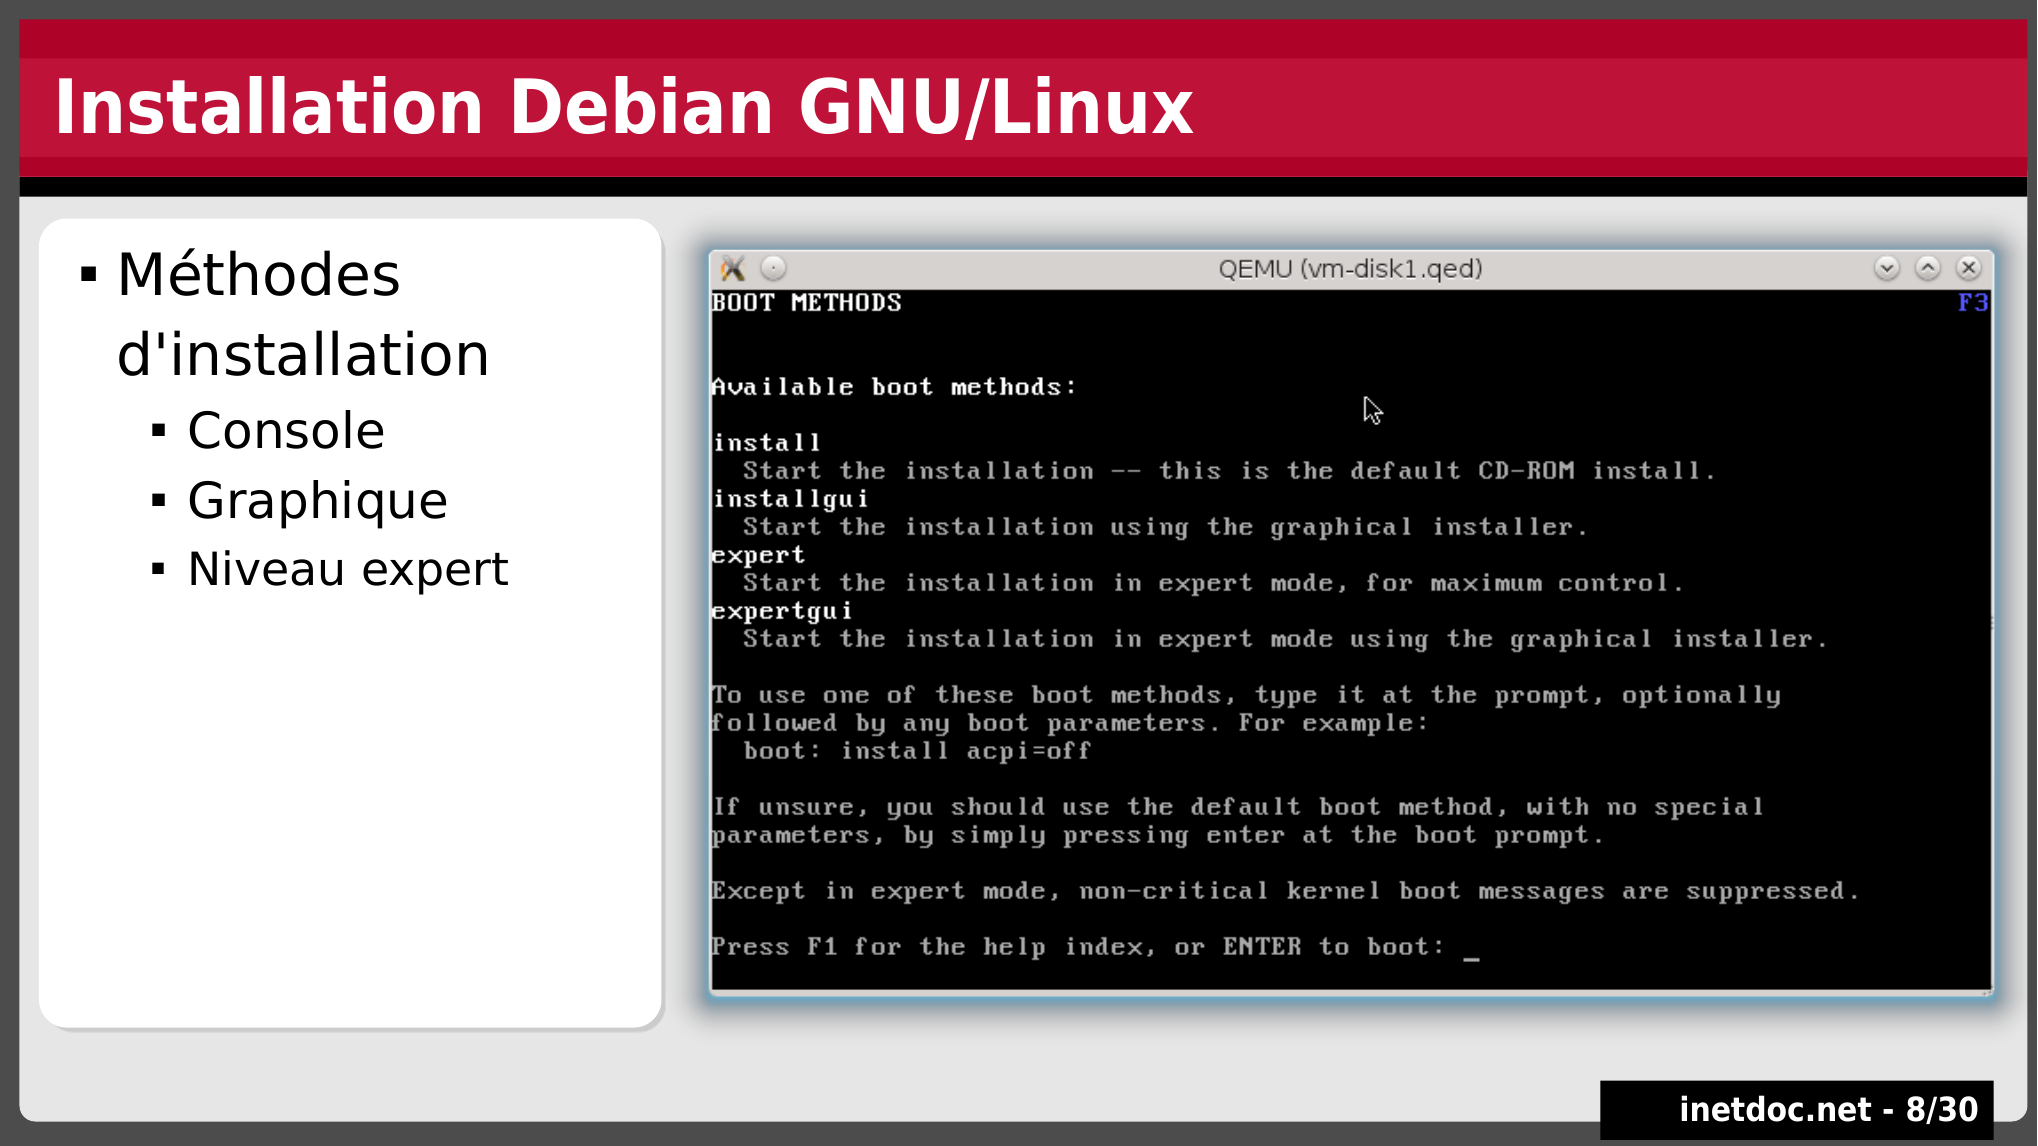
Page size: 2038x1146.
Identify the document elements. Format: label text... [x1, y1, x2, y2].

text_box [19, 19, 2028, 59]
picture [638, 180, 2038, 1067]
text_box [19, 157, 2028, 1122]
text_box Méthodes d'installation Console Graphique Niveau expert [38, 218, 638, 1028]
text_box Installation Debian GNU/Linux [19, 59, 2028, 157]
text_box inetdoc.net - <numéro>/30 [1600, 1080, 1994, 1140]
